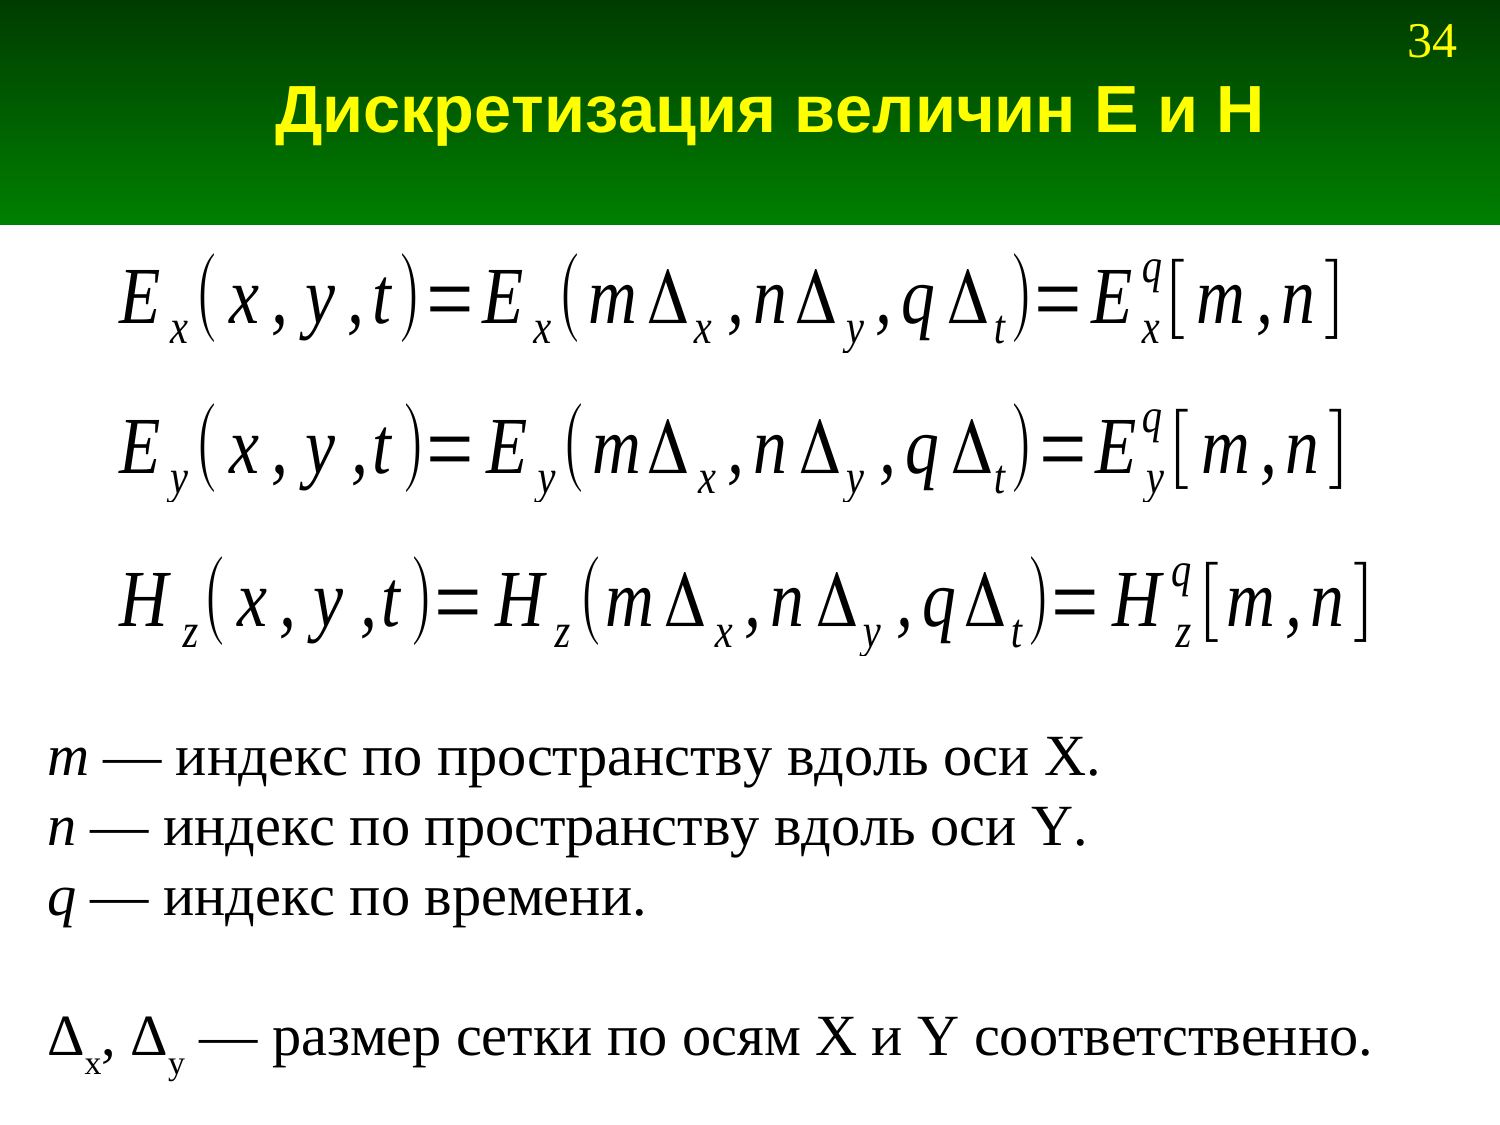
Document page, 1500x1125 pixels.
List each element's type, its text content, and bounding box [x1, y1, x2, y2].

title Дискретизация величин E и H [100, 7, 1441, 204]
text_box m — индекс по пространству вдоль оси X. n — индекс по пространству вдоль оси Y. q — индекс по времени. Δx, Δy — размер сетки по осям X и Y соответственно. [32, 710, 1410, 1090]
chart [98, 387, 1361, 502]
chart [98, 540, 1387, 656]
chart [98, 237, 1358, 353]
